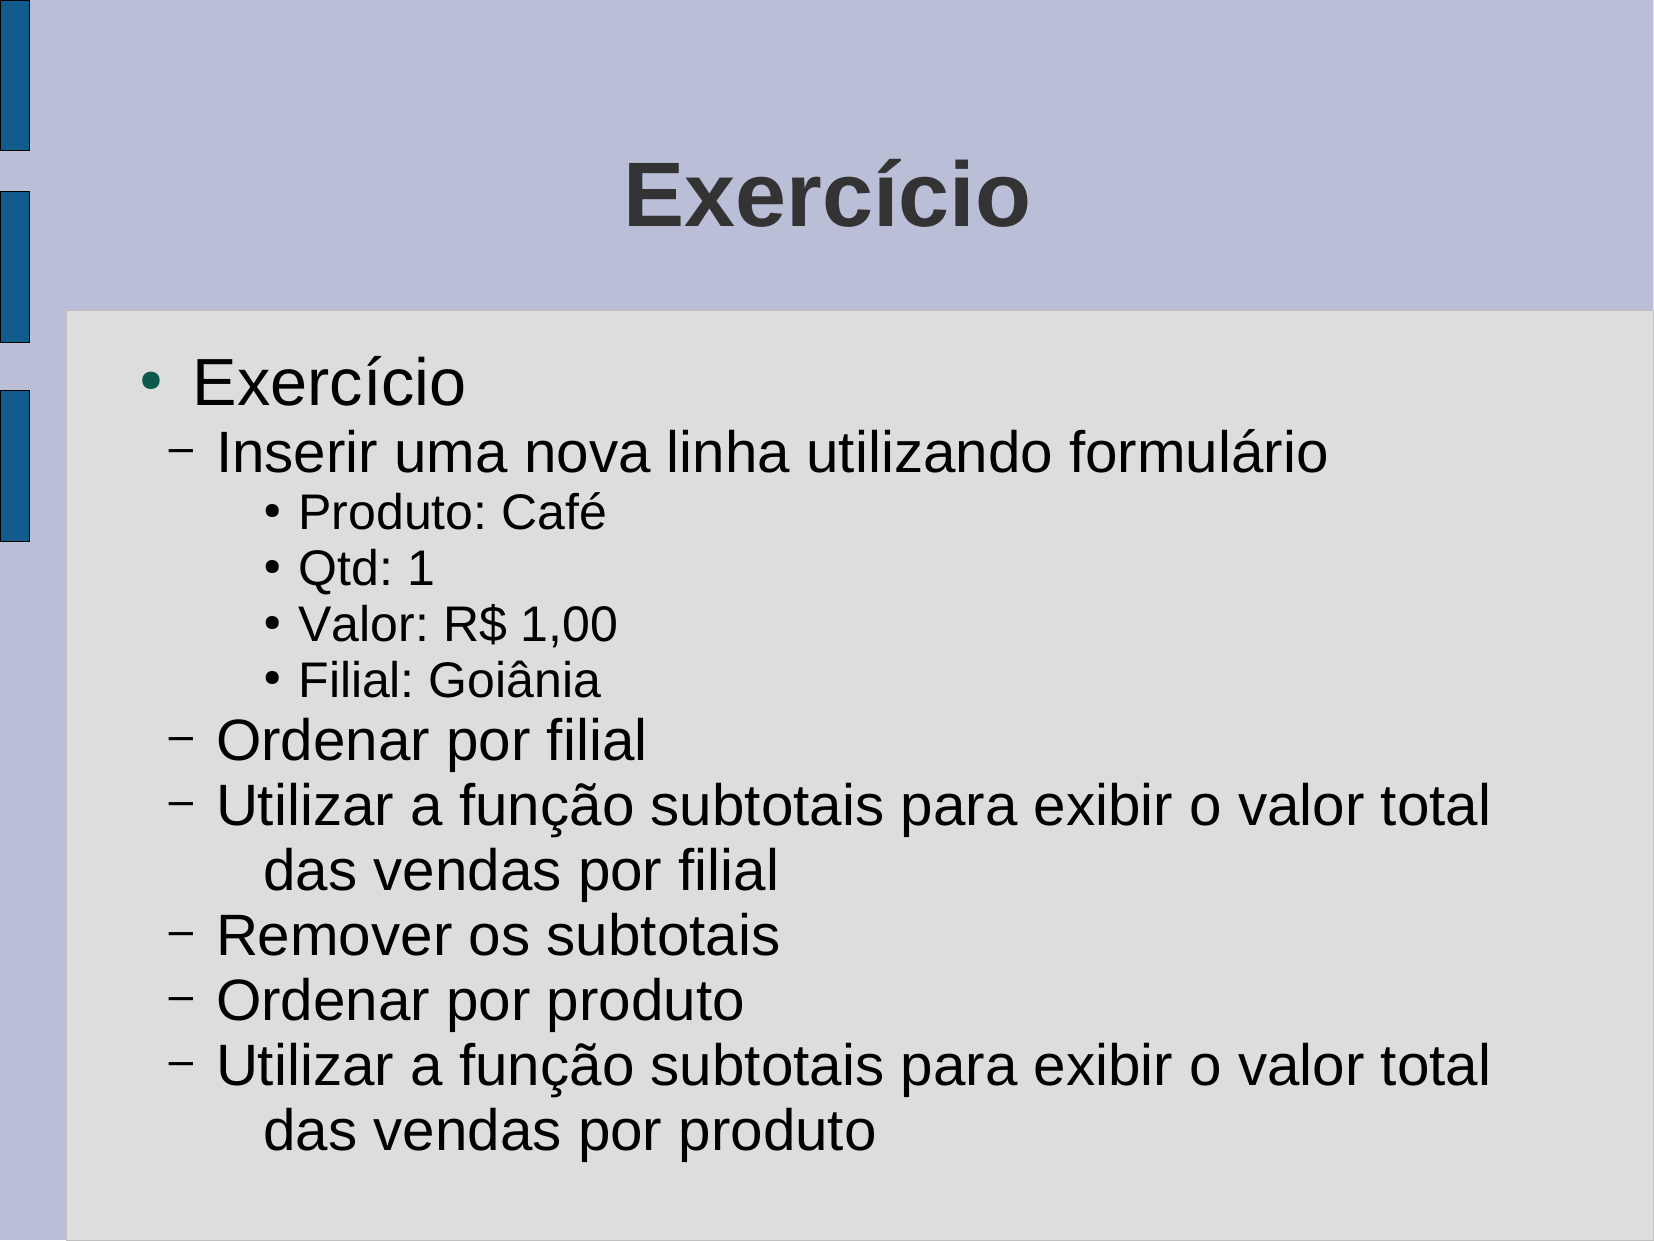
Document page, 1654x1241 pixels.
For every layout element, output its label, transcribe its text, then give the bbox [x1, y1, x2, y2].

title Exercício [121, 98, 1534, 291]
list Exercício Inserir uma nova linha utilizando formulário Produto: Café Qtd: 1 Valor: R$ 1,00 Filial: Goiânia Ordenar por filial Utilizar a função subtotais para exibir o valor total das vendas por filial Remover os subtotais Ordenar por produto Utilizar a função subtotais para exibir o valor total das vendas por produto [121, 344, 1534, 1161]
